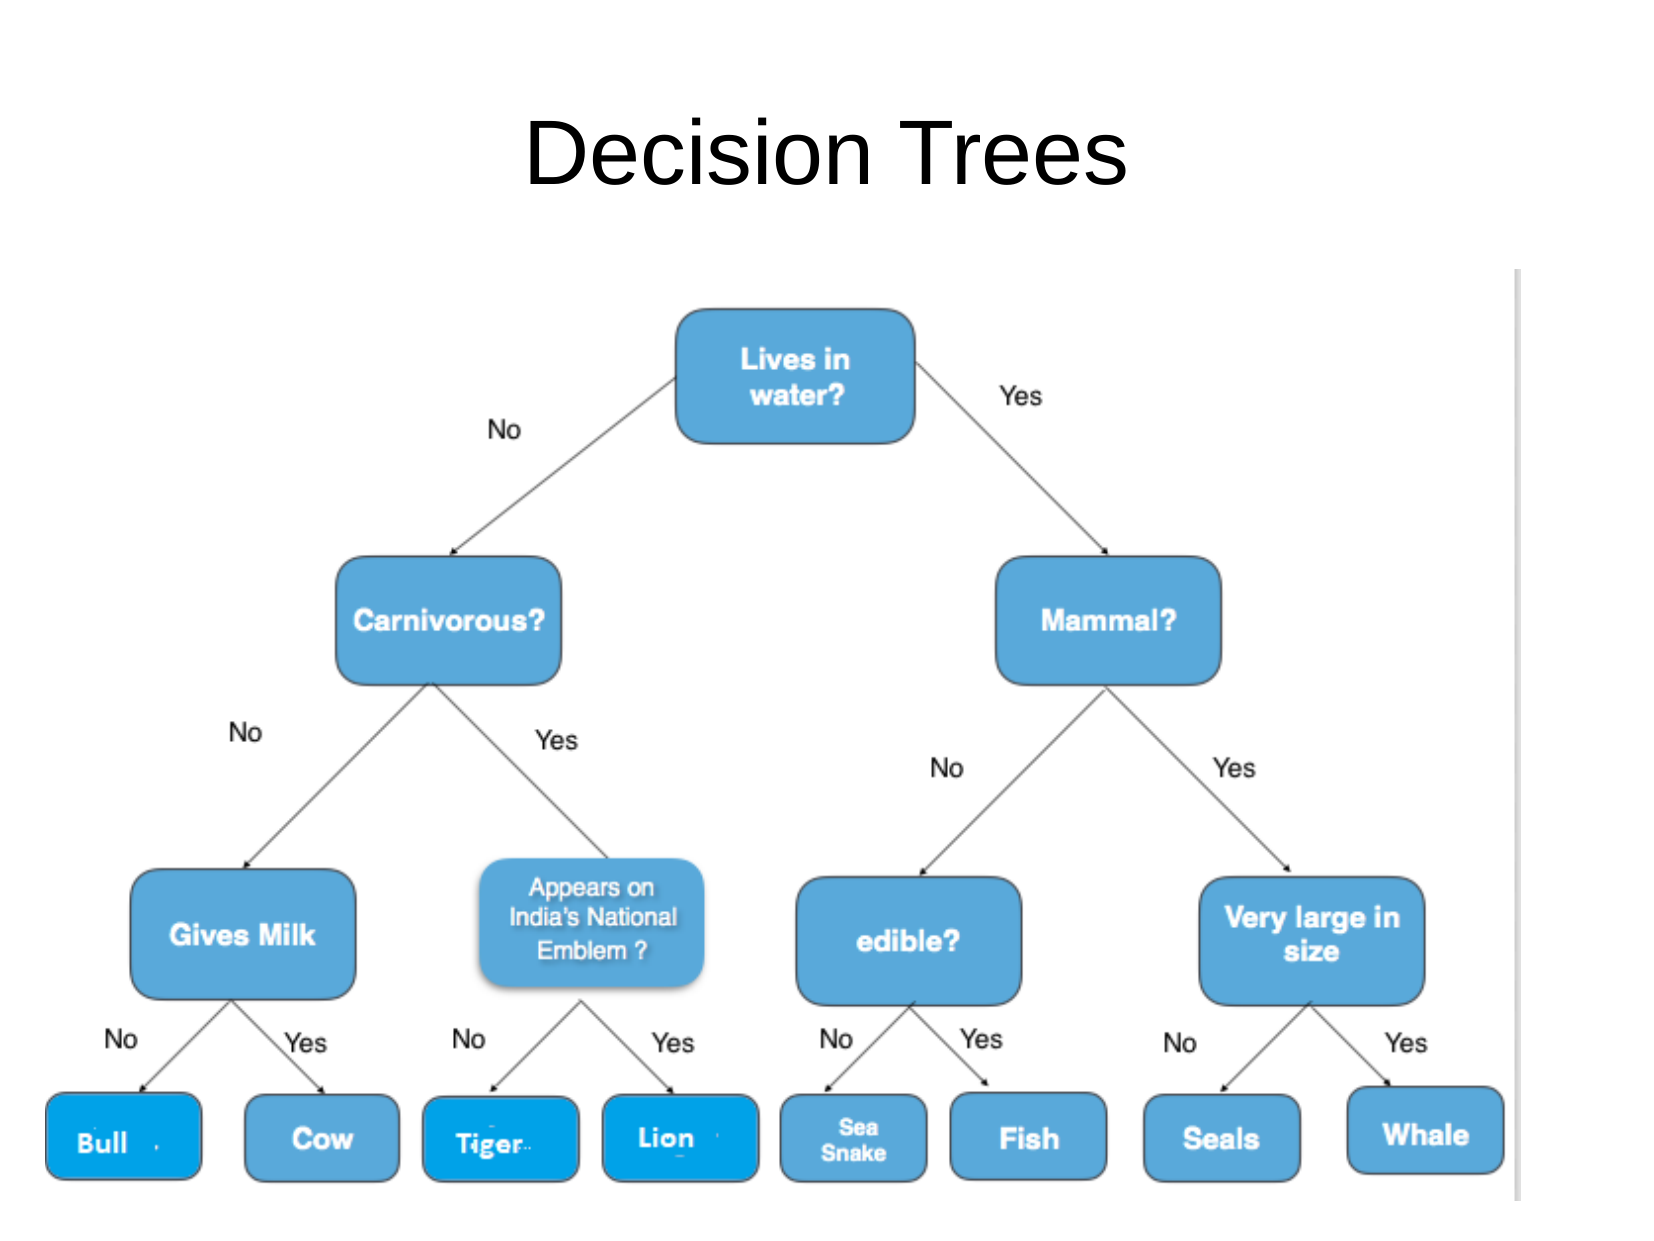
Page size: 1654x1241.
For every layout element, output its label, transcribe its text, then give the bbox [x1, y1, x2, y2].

title Decision Trees [82, 49, 1571, 257]
picture [45, 269, 1521, 1201]
